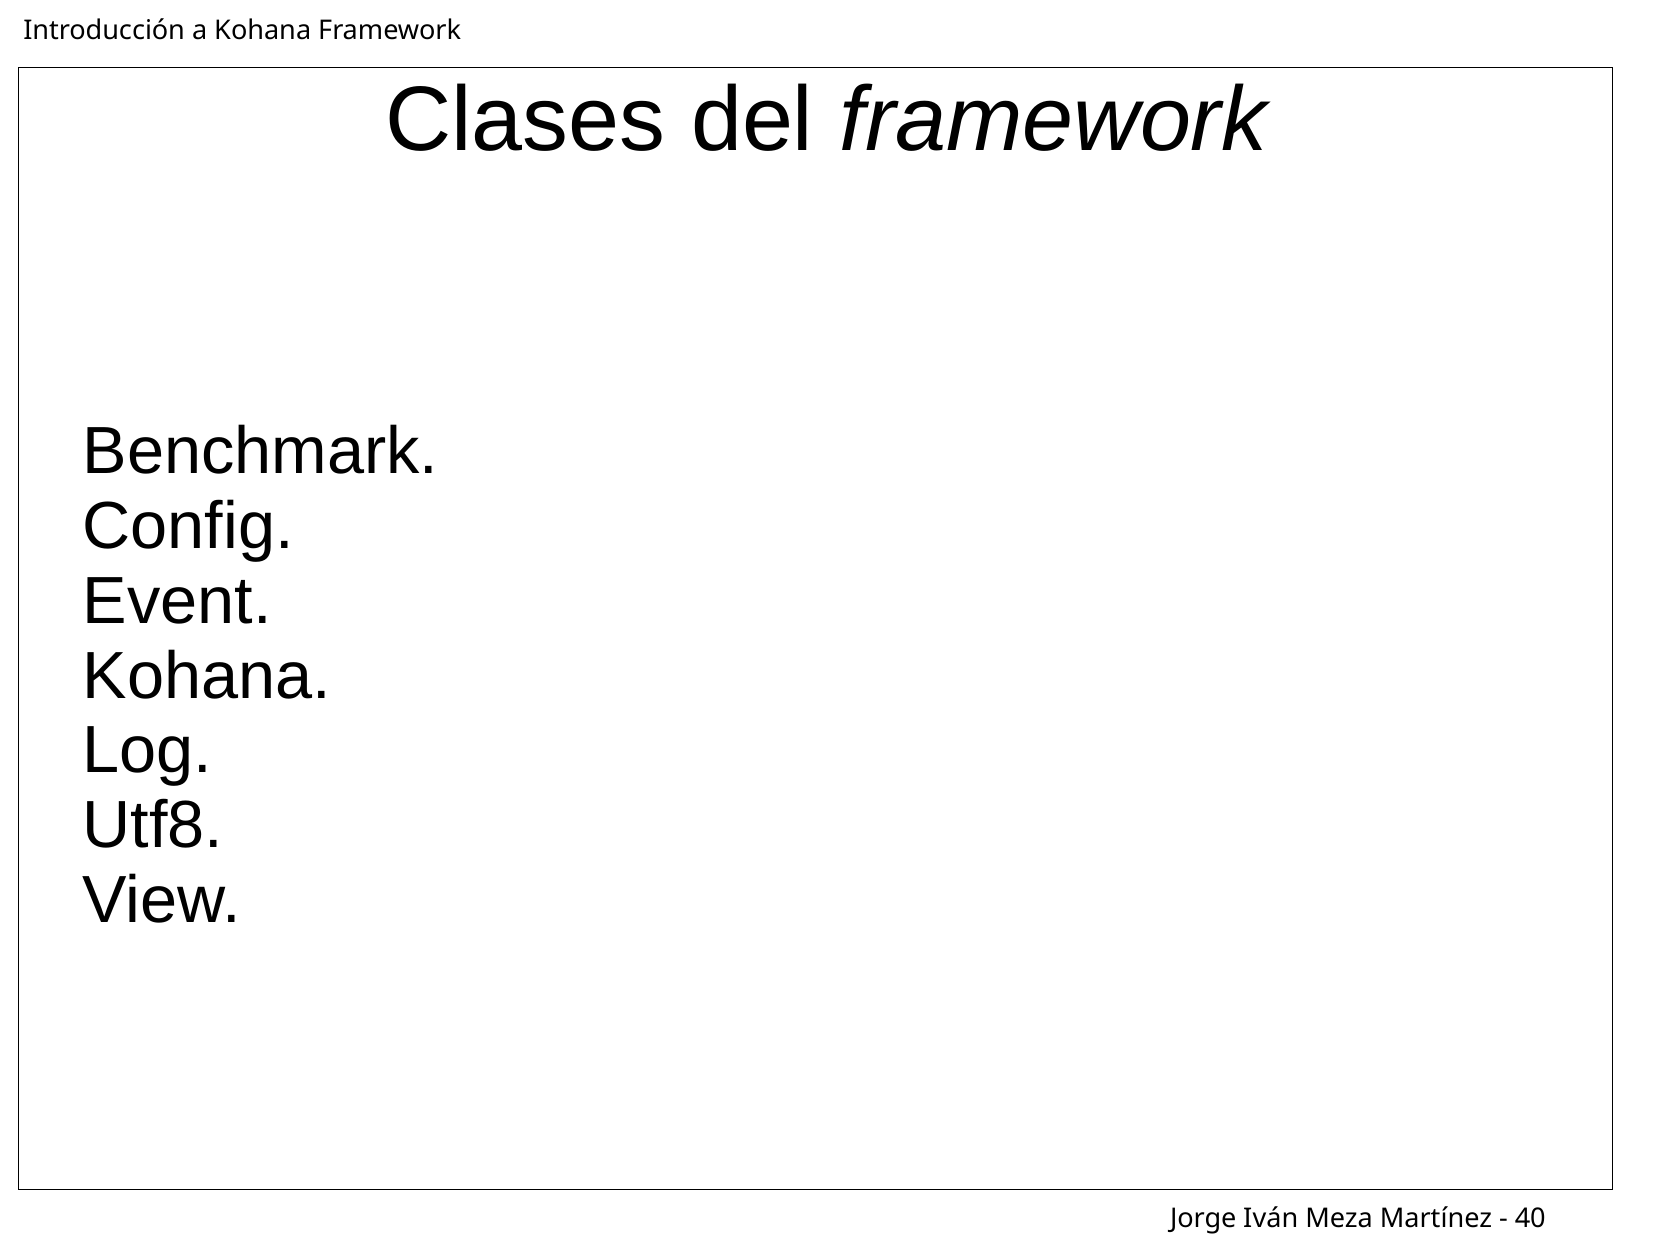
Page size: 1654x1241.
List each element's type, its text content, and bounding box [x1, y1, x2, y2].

text_box Benchmark. Config. Event. Kohana. Log. Utf8. View. [82, 194, 1576, 1156]
title Clases del framework [82, 49, 1571, 188]
